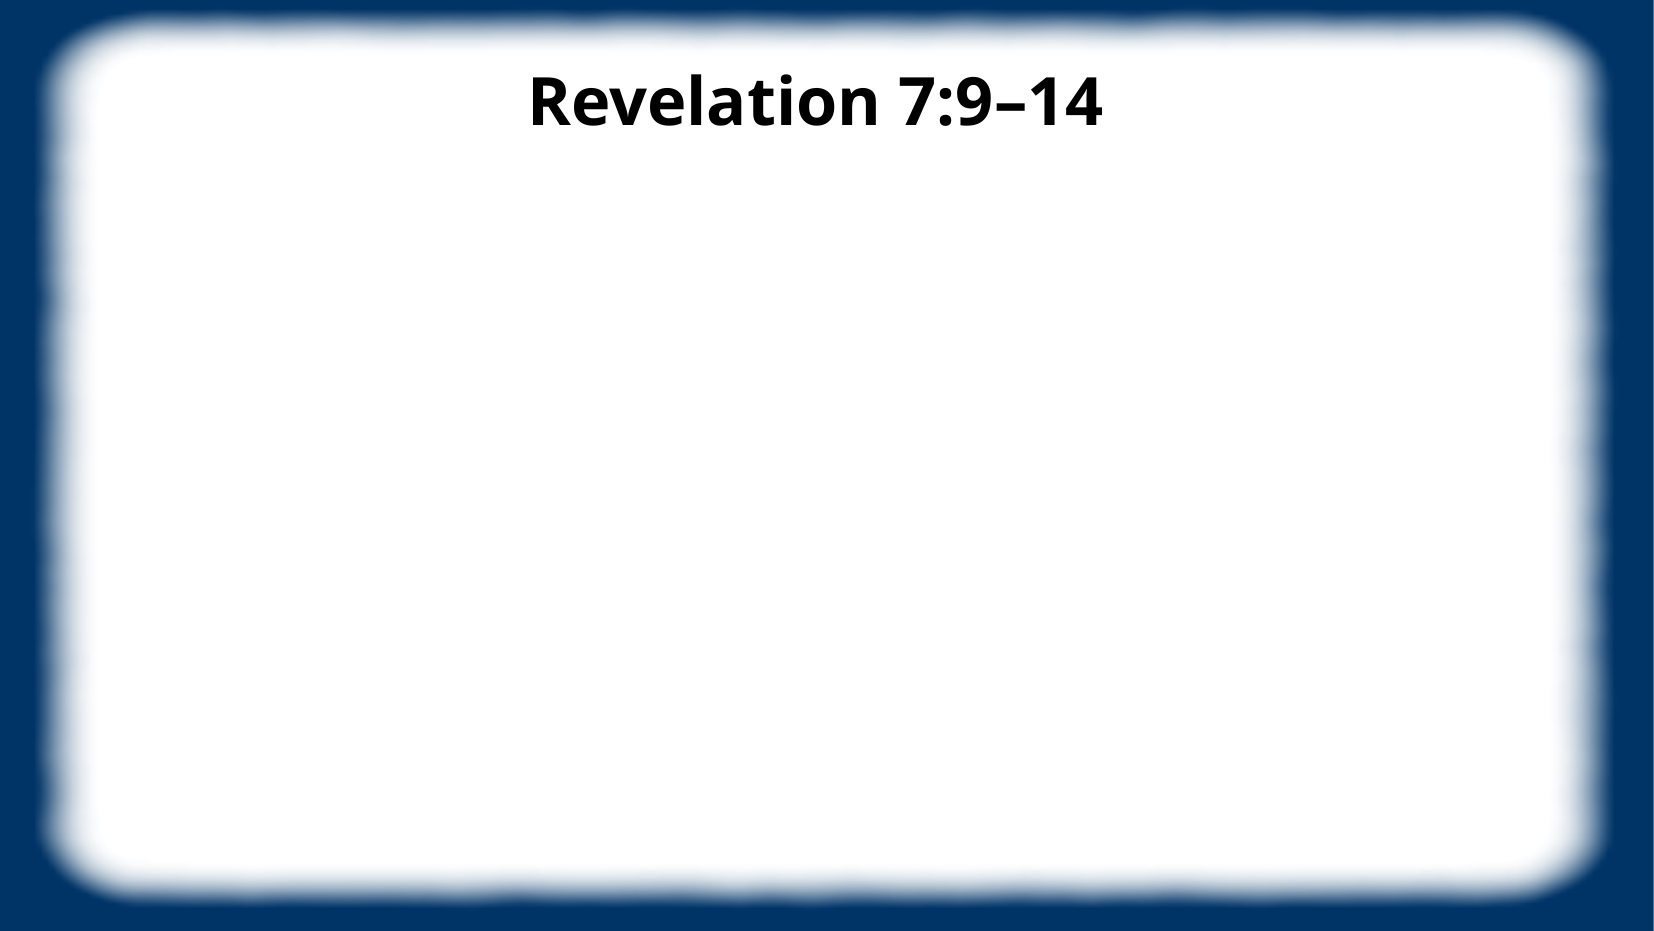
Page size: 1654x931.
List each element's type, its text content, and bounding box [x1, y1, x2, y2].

text_box Revelation 7:9–14 [103, 46, 1529, 159]
picture [0, 0, 1654, 931]
